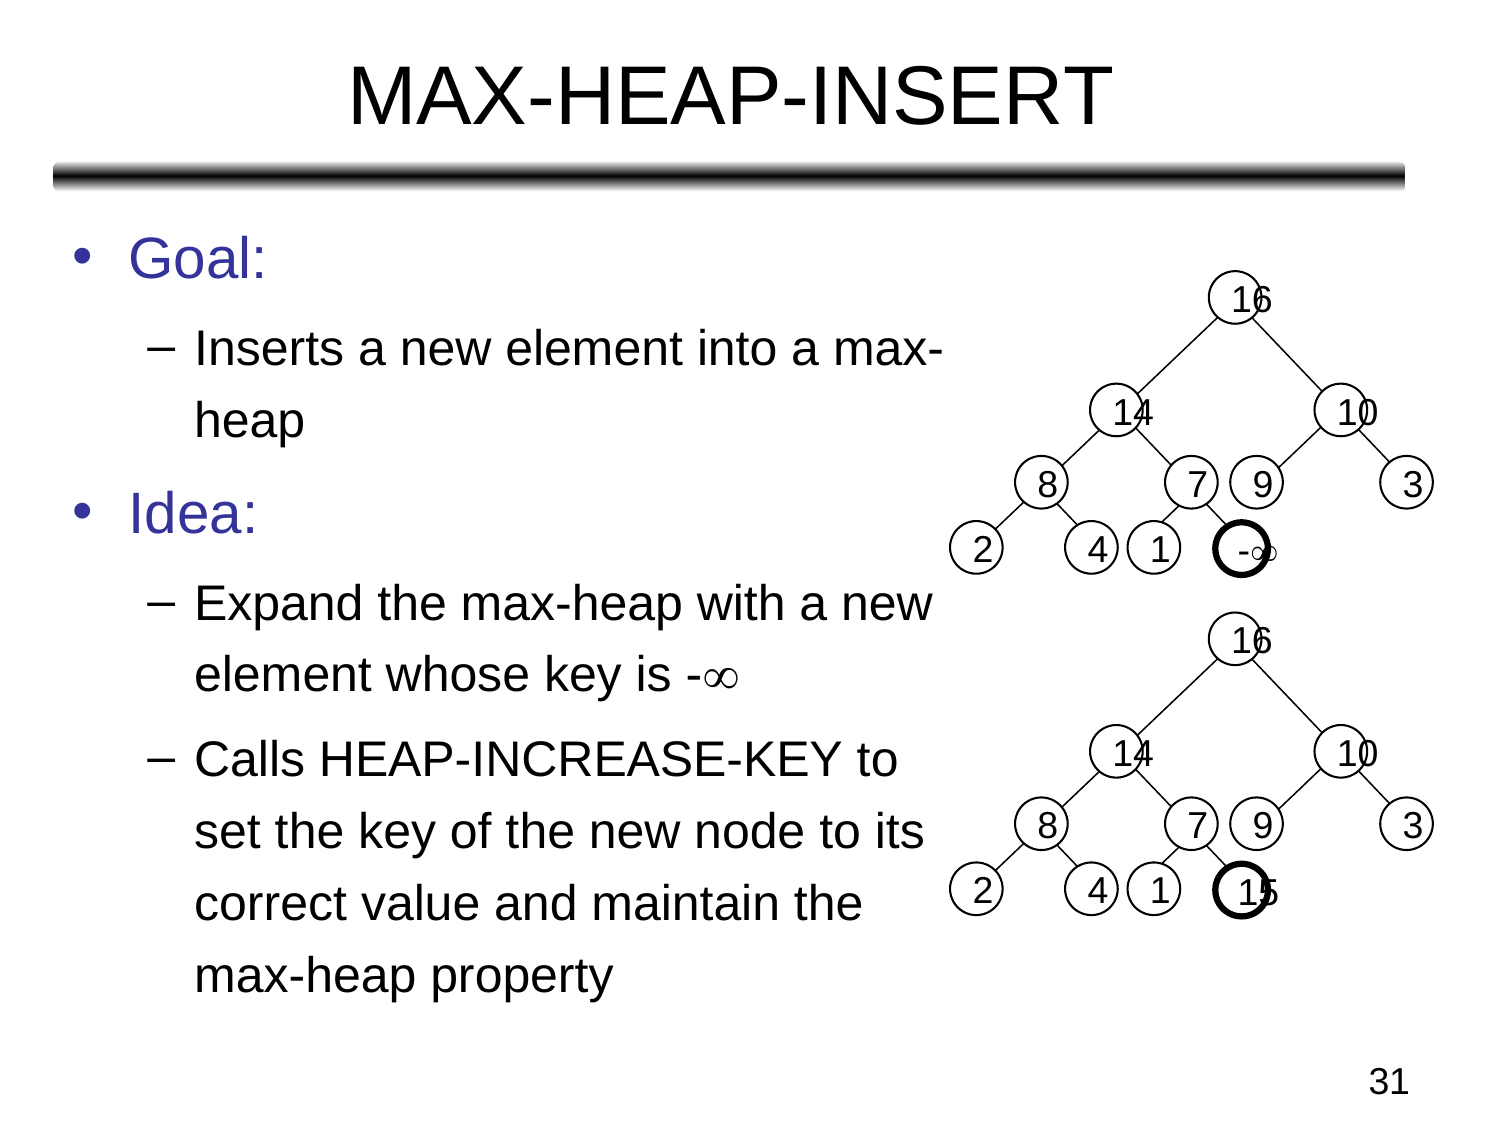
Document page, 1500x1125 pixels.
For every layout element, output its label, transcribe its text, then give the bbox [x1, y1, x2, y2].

text_box 10 [1314, 383, 1365, 437]
text_box 10 [1362, 402, 1368, 422]
text_box 9 [1230, 797, 1283, 851]
text_box 7 [1165, 455, 1218, 509]
text_box 8 [1015, 797, 1068, 851]
text_box 14 [1137, 408, 1143, 417]
text_box 14 [1090, 383, 1142, 437]
text_box - [1215, 522, 1268, 575]
text_box 7 [1165, 797, 1218, 851]
text_box 16 [1257, 639, 1262, 650]
text_box 16 [1208, 271, 1259, 324]
text_box 1 [1127, 862, 1181, 916]
text_box 9 [1230, 455, 1283, 509]
text_box 16 [1256, 630, 1262, 639]
text_box 14 [1137, 749, 1143, 758]
text_box 4 [1065, 521, 1118, 574]
text_box 15 [1215, 863, 1268, 917]
title MAX-HEAP-INSERT [55, 16, 1406, 166]
text_box 2 [950, 521, 1003, 574]
text_box 16 [1256, 289, 1262, 298]
text_box 2 [950, 862, 1003, 916]
list Goal: Inserts a new element into a max-heap Idea: Expand the max-heap with a new element whose key is - Calls HEAP-INCREASE-KEY to set the key of the new node to its correct value and maintain the max-heap property [57, 199, 975, 1075]
text_box 14 [1090, 725, 1142, 778]
text_box 3 [1380, 797, 1433, 851]
text_box 4 [1065, 862, 1118, 916]
text_box 10 [1314, 725, 1365, 778]
text_box 3 [1380, 455, 1433, 509]
text_box 8 [1015, 455, 1068, 509]
text_box 1 [1127, 521, 1181, 574]
text_box 16 [1208, 612, 1259, 666]
text_box 16 [1257, 298, 1262, 309]
text_box 10 [1362, 743, 1368, 763]
